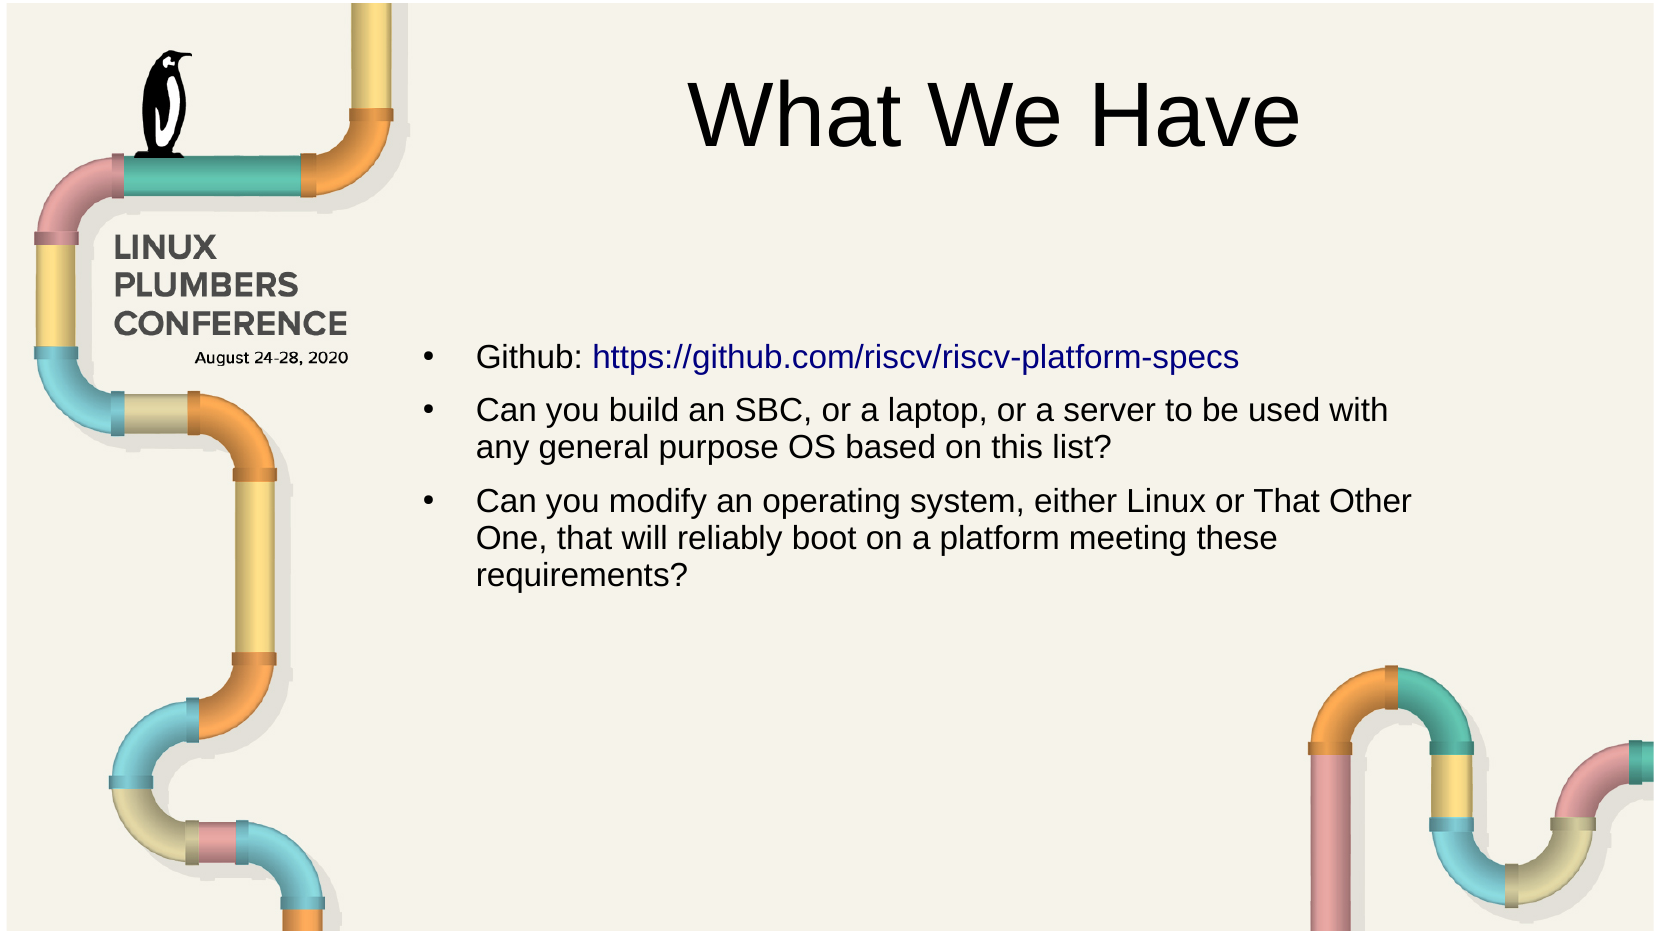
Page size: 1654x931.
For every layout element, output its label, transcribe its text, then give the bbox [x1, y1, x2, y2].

picture [6, 3, 1654, 931]
list Github: https://github.com/riscv/riscv-platform-specs Can you build an SBC, or a laptop, or a server to be used with any general purpose OS based on this list? Can you modify an operating system, either Linux or That Other One, that will reliably boot on a platform meeting these requirements? [405, 285, 1436, 886]
title What We Have [420, 37, 1571, 193]
